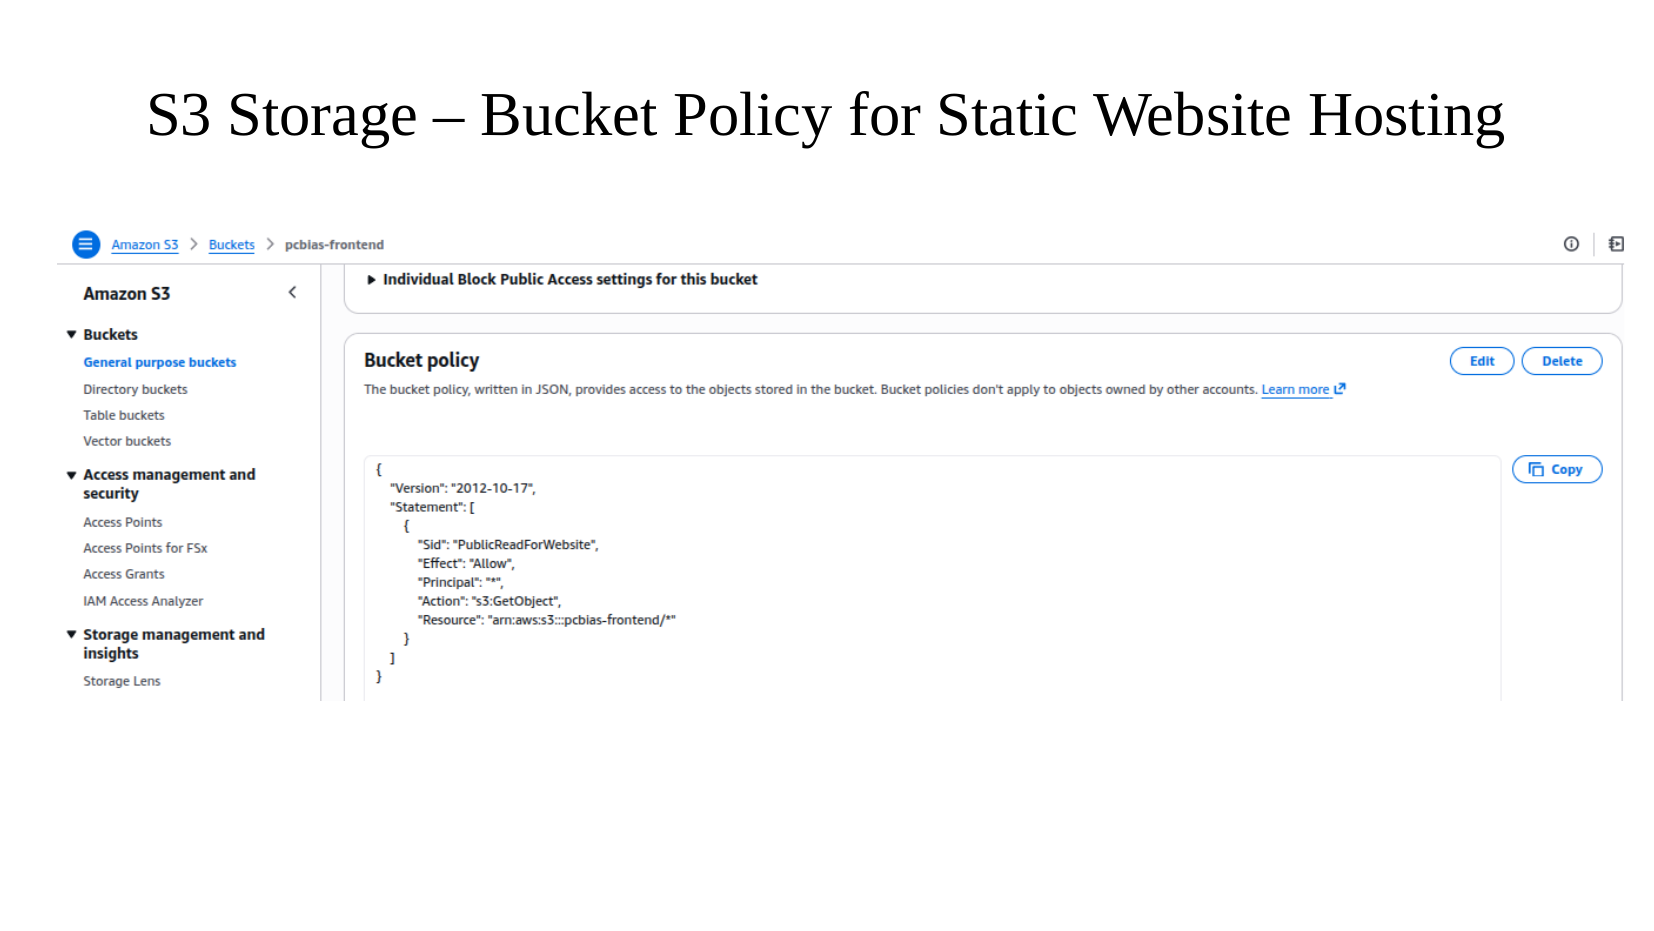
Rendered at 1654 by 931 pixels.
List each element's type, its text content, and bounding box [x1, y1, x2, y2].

picture [57, 227, 1625, 701]
title S3 Storage – Bucket Policy for Static Website Hosting [82, 37, 1571, 193]
